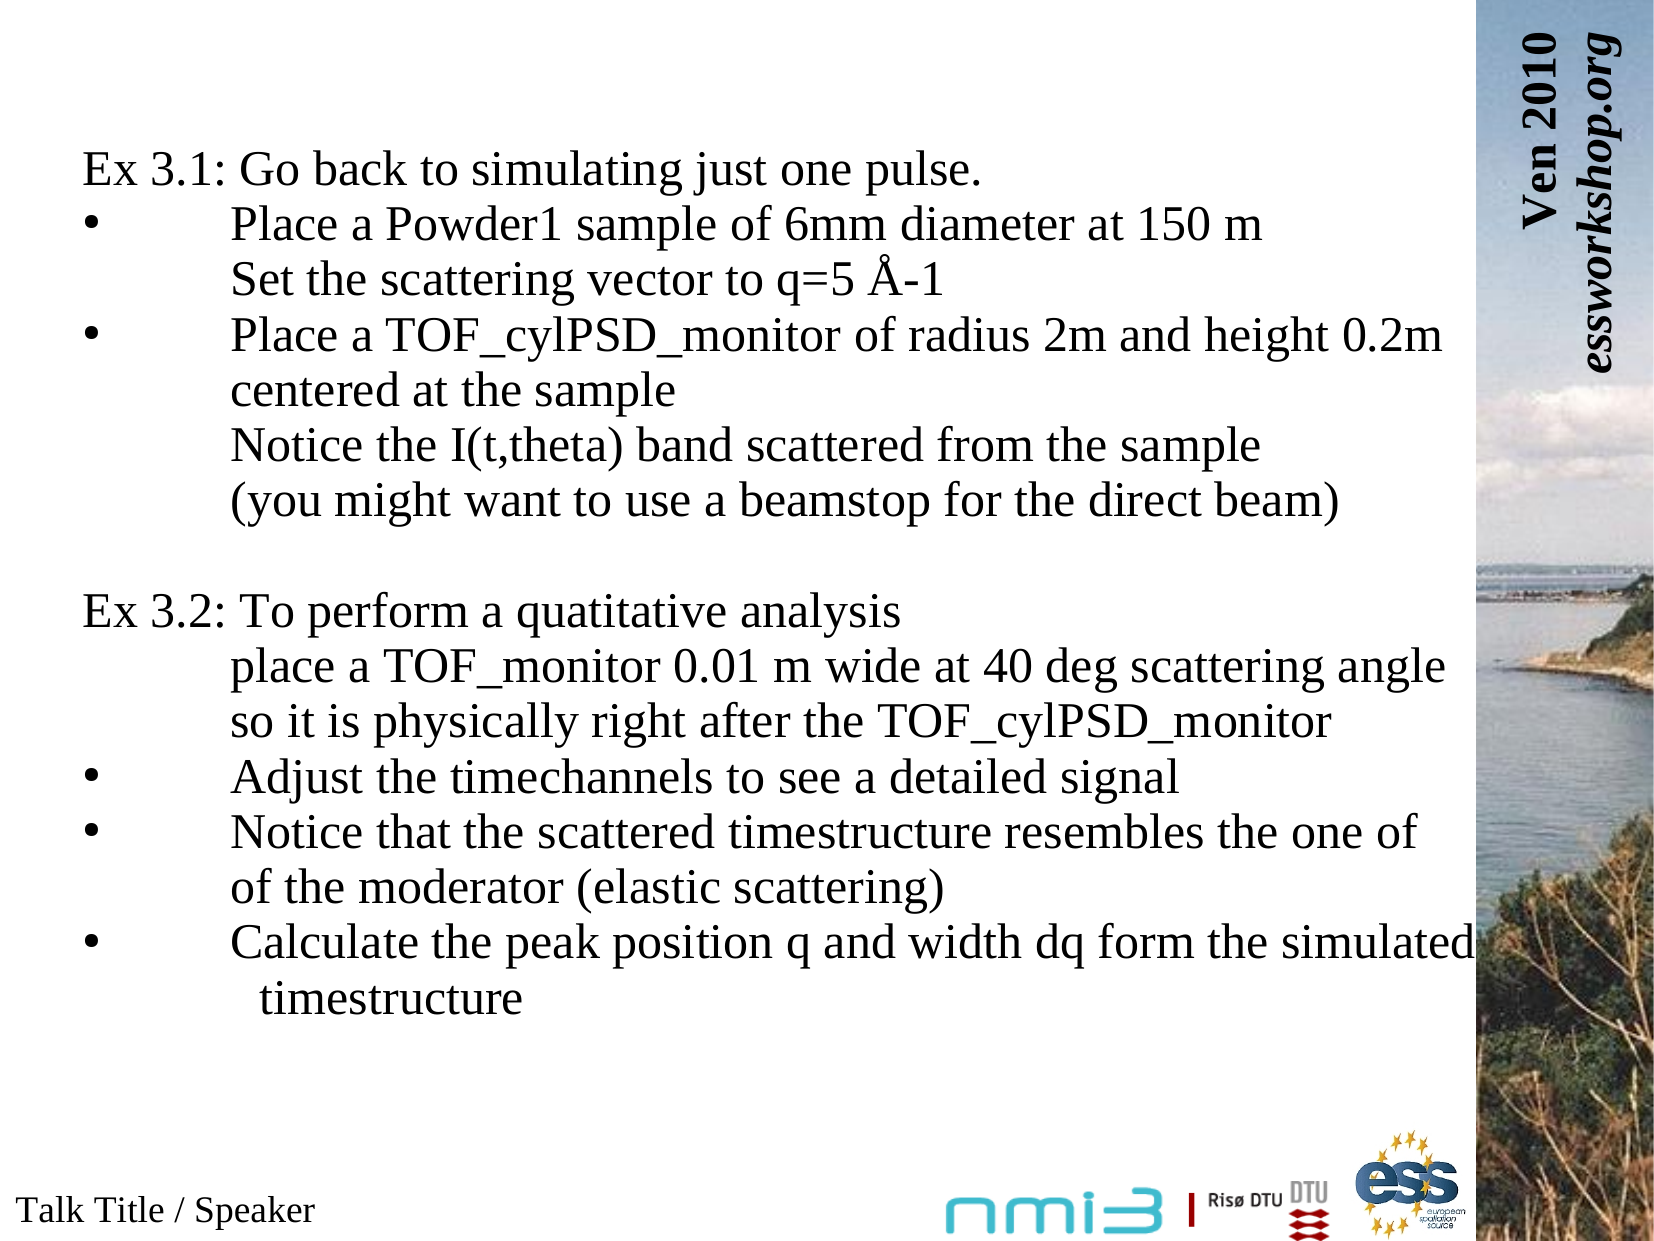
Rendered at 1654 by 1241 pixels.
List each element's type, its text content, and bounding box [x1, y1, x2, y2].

picture [1348, 1121, 1467, 1241]
picture [1476, 0, 1654, 1241]
picture [1176, 1181, 1338, 1241]
picture [943, 1181, 1166, 1241]
text_box Ex 3.1: Go back to simulating just one pulse. Place a Powder1 sample of 6mm diameter at 150 m Set the scattering vector to q=5 Å-1 Place a TOF_cylPSD_monitor of radius 2m and height 0.2m centered at the sample Notice the I(t,theta) band scattered from the sample (you might want to use a beamstop for the direct beam) Ex 3.2: To perform a quatitative analysis place a TOF_monitor 0.01 m wide at 40 deg scattering angle so it is physically right after the TOF_cylPSD_monitor Adjust the timechannels to see a detailed signal Notice that the scattered timestructure resembles the one of of the moderator (elastic scattering) Calculate the peak position q and width dq form the simulated timestructure [82, 140, 1490, 1081]
